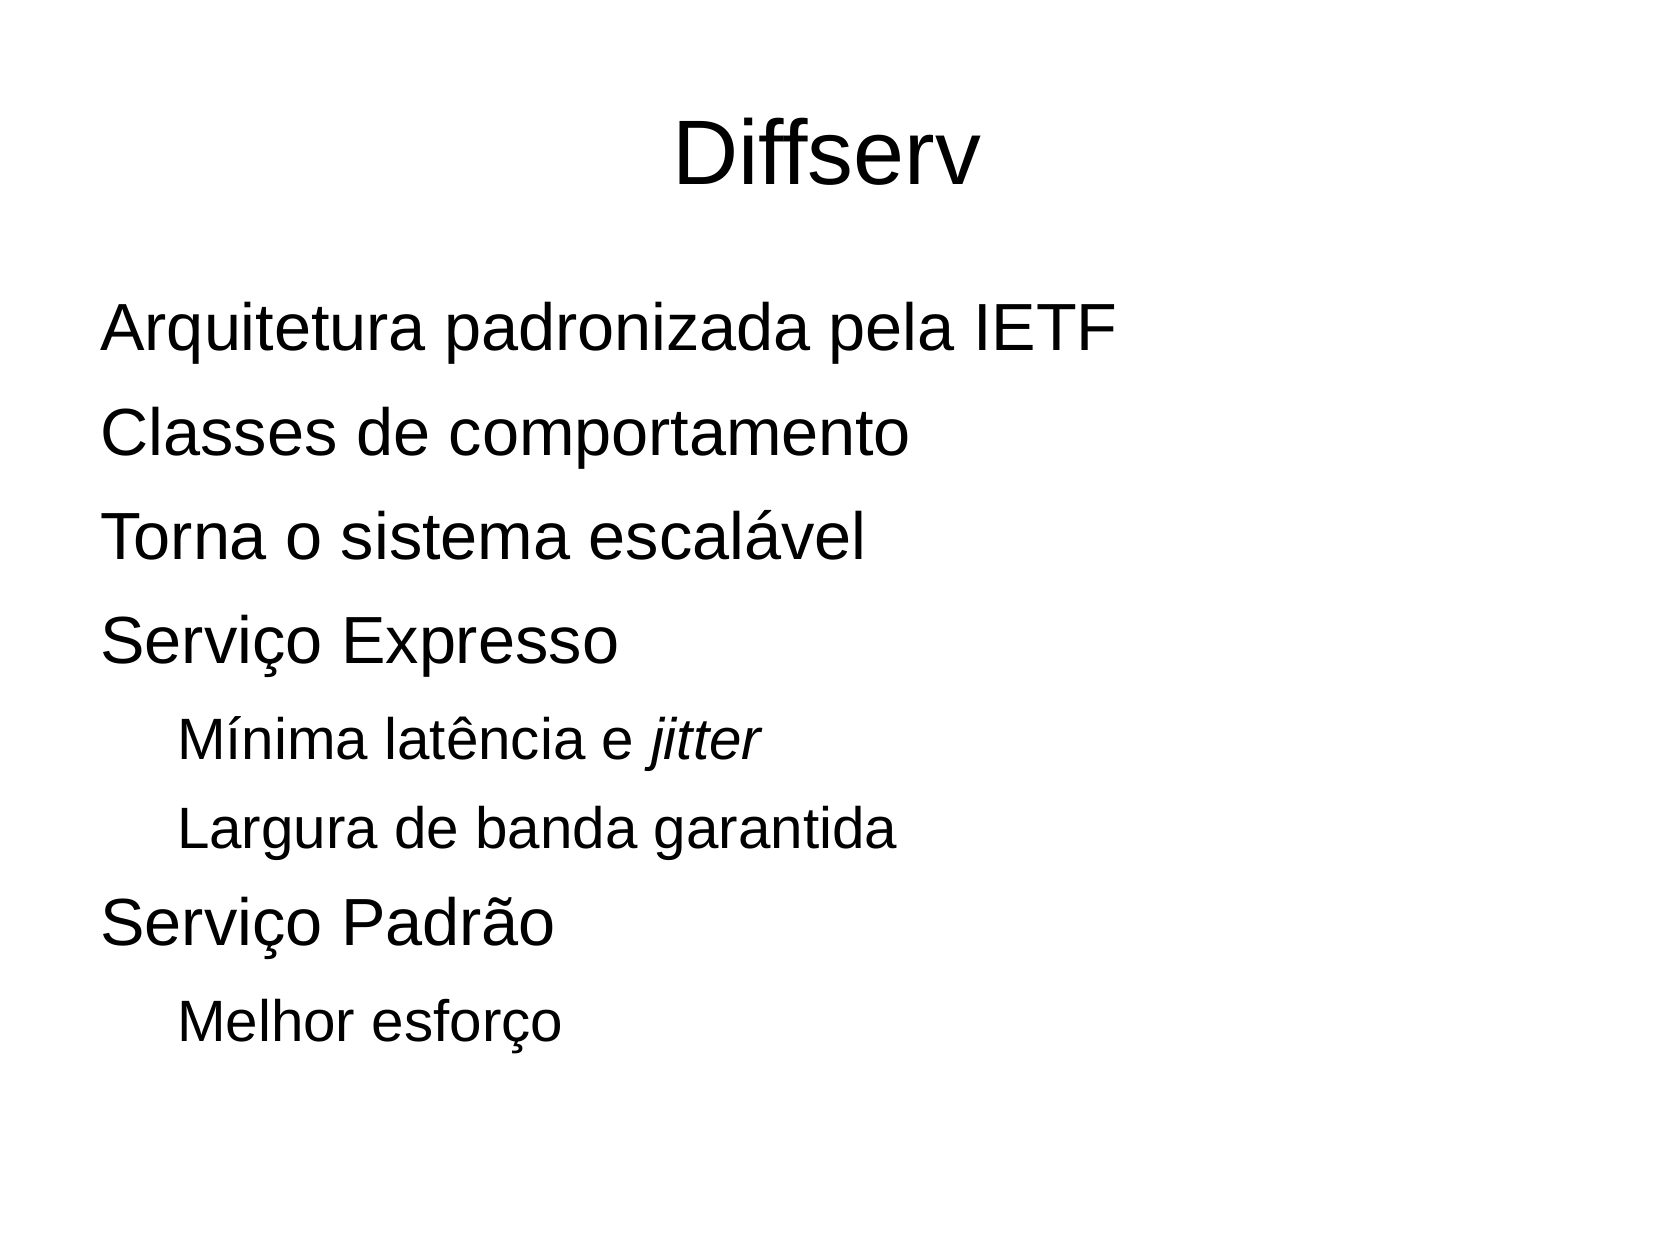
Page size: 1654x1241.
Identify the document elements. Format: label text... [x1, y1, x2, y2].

list Arquitetura padronizada pela IETF Classes de comportamento Torna o sistema escalável Serviço Expresso Mínima latência e jitter Largura de banda garantida Serviço Padrão Melhor esforço [82, 290, 1571, 1094]
title Diffserv [82, 56, 1571, 250]
